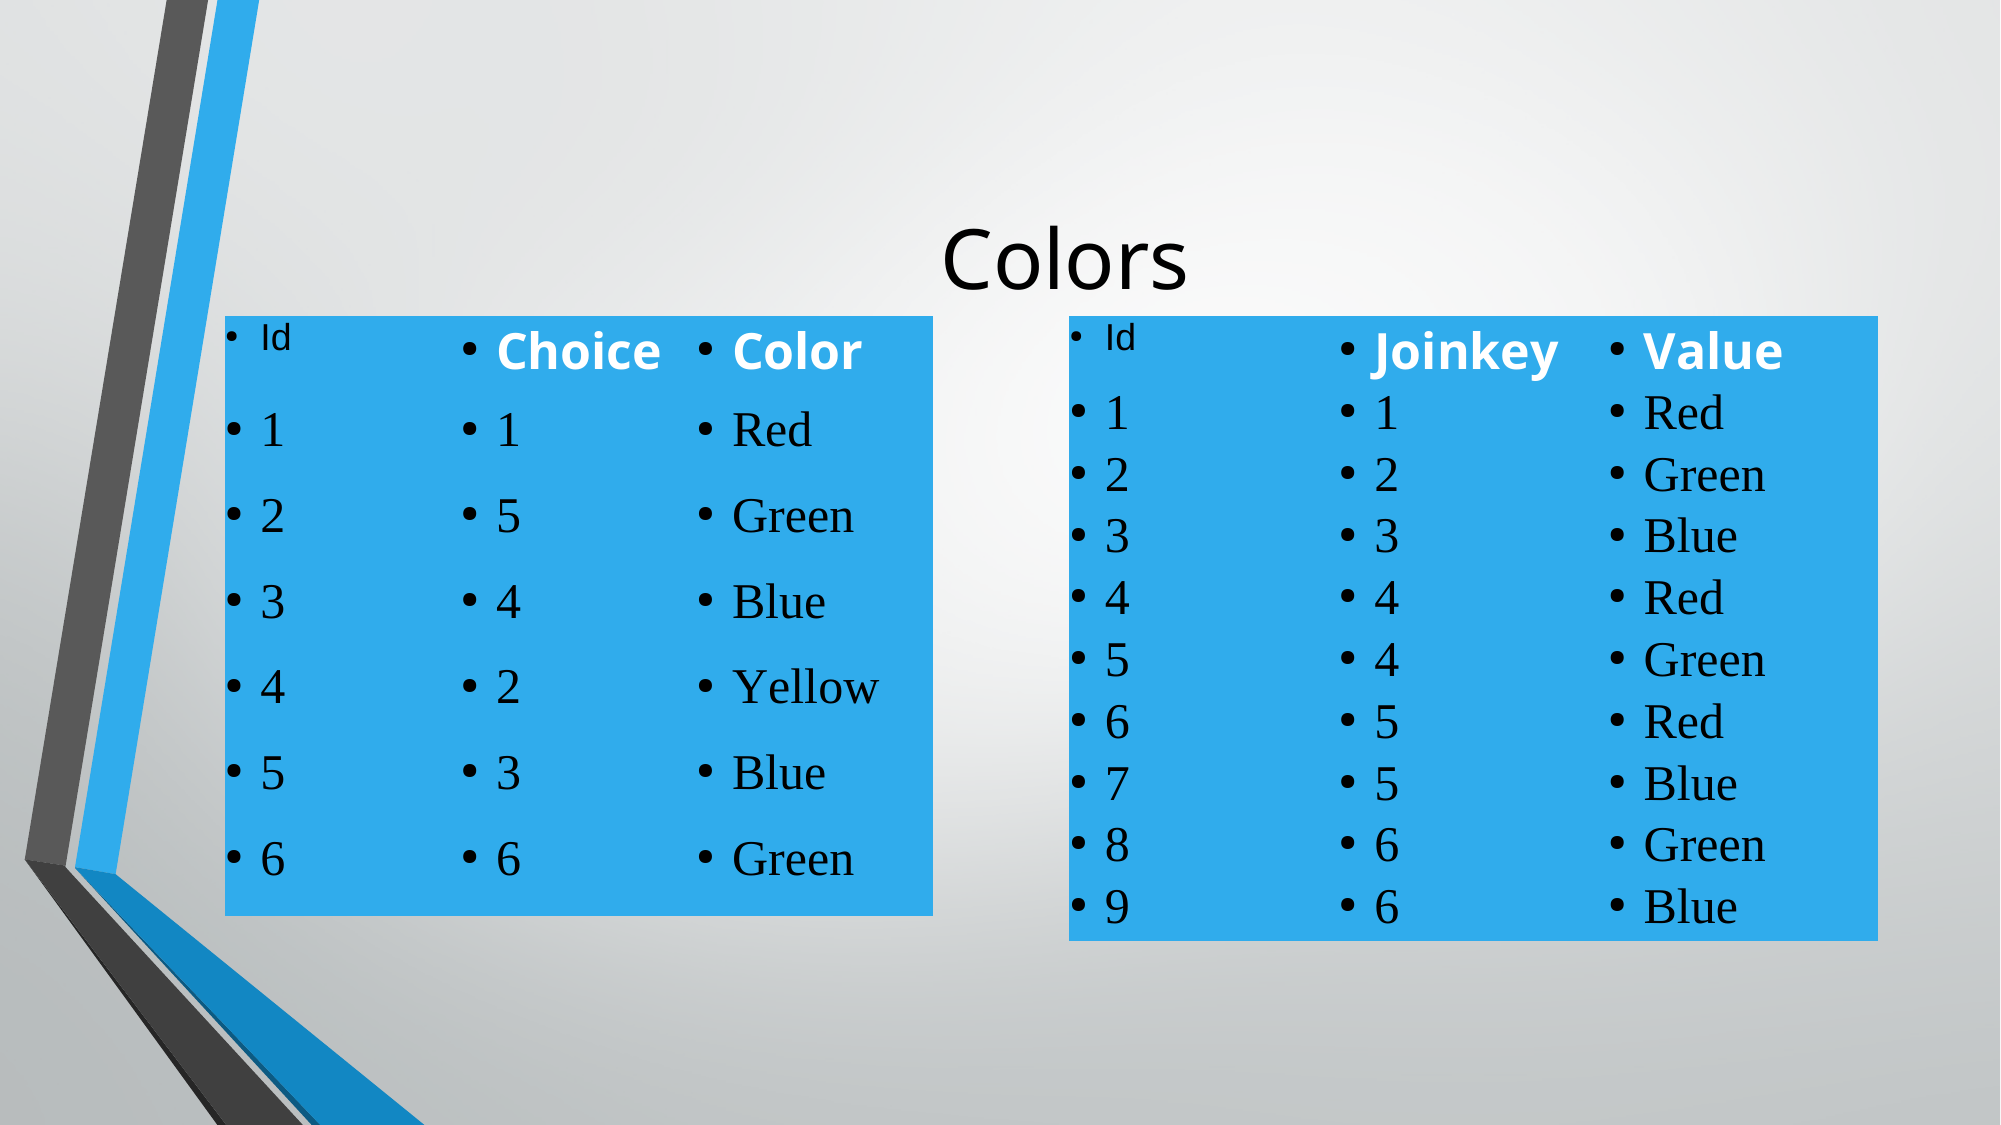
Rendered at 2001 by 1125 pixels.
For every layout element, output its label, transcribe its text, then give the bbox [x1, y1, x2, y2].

table_cell 1 [461, 402, 697, 488]
table_cell Blue [1608, 508, 1878, 570]
table_cell 3 [1339, 508, 1608, 570]
table_header Color [697, 316, 933, 402]
table_cell 5 [1339, 694, 1608, 755]
table_cell 4 [1339, 632, 1608, 694]
table_cell 4 [1339, 570, 1608, 632]
table_cell 3 [1069, 508, 1339, 570]
table_cell 6 [225, 831, 461, 916]
table_cell Green [697, 831, 933, 916]
table_cell Red [1608, 570, 1878, 632]
table_header Joinkey [1339, 316, 1608, 385]
table_cell Green [1608, 447, 1878, 508]
table_cell 9 [1069, 879, 1339, 941]
table_cell Blue [1608, 879, 1878, 941]
table_cell 6 [1339, 817, 1608, 879]
table_header Value [1608, 316, 1878, 385]
table_cell Blue [697, 574, 933, 659]
table_cell 5 [1339, 755, 1608, 817]
table_cell 3 [461, 745, 697, 831]
table_cell 5 [225, 745, 461, 831]
title Colors [243, 112, 1887, 400]
table_cell Green [1608, 632, 1878, 694]
table_header Id [1069, 316, 1339, 385]
table_cell 8 [1069, 817, 1339, 879]
table_cell 2 [1339, 447, 1608, 508]
table_cell 5 [461, 488, 697, 574]
table_cell Green [1608, 817, 1878, 879]
table_cell Red [697, 402, 933, 488]
table_cell Blue [1608, 755, 1878, 817]
table_cell Red [1608, 694, 1878, 755]
table_cell Green [697, 488, 933, 574]
table_cell 4 [225, 659, 461, 745]
table_cell 4 [1069, 570, 1339, 632]
table_cell 2 [1069, 447, 1339, 508]
table_cell 6 [1069, 694, 1339, 755]
table_cell Yellow [697, 659, 933, 745]
table_header Choice [461, 316, 697, 402]
table_cell 6 [461, 831, 697, 916]
table_cell 1 [1339, 385, 1608, 447]
table_cell 2 [225, 488, 461, 574]
table_cell 6 [1339, 879, 1608, 941]
table_cell 3 [225, 574, 461, 659]
table_cell 1 [1069, 385, 1339, 447]
table_cell 2 [461, 659, 697, 745]
table_cell Red [1608, 385, 1878, 447]
table_cell 5 [1069, 632, 1339, 694]
table_header Id [225, 316, 461, 402]
table_cell 4 [461, 574, 697, 659]
table_cell 7 [1069, 755, 1339, 817]
table_cell 1 [225, 402, 461, 488]
table_cell Blue [697, 745, 933, 831]
